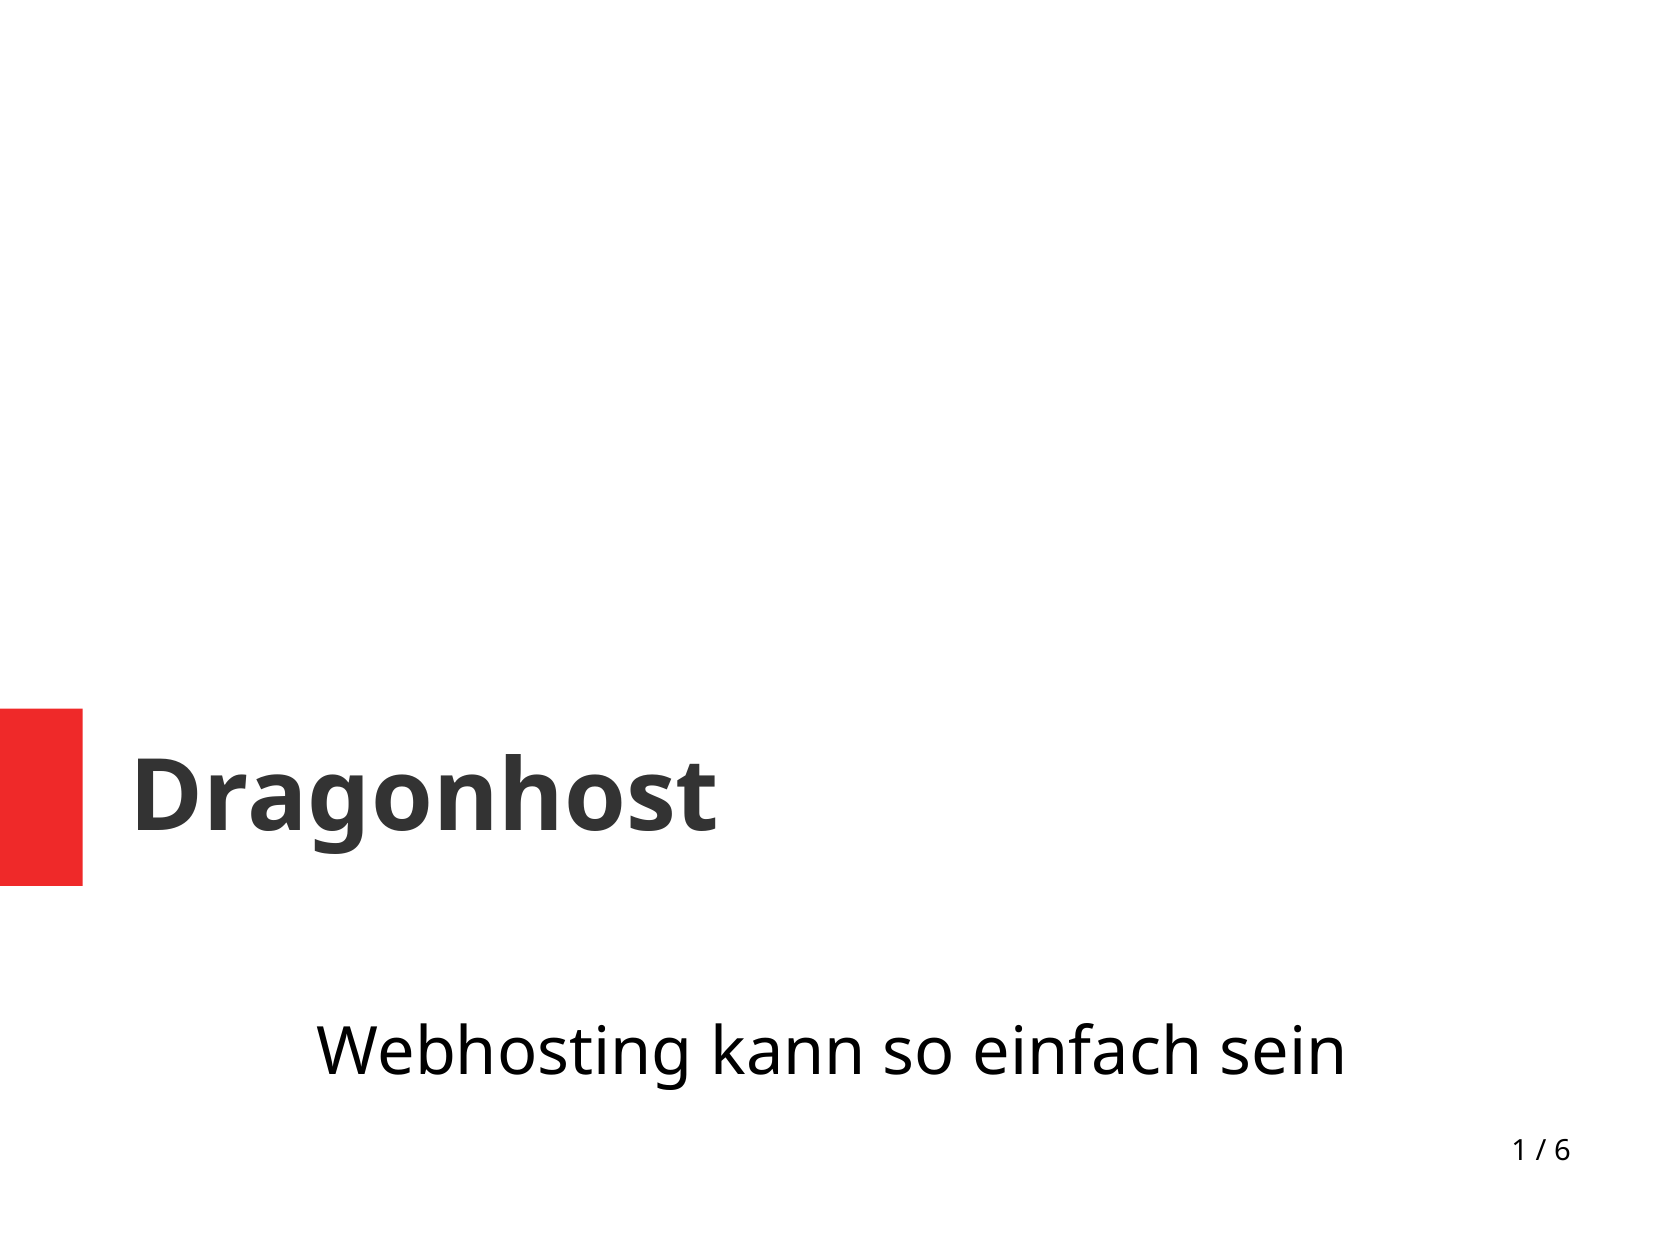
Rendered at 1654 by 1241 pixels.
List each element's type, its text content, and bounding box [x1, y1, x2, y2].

title Dragonhost [129, 673, 1536, 910]
subtitle Webhosting kann so einfach sein [129, 968, 1536, 1130]
